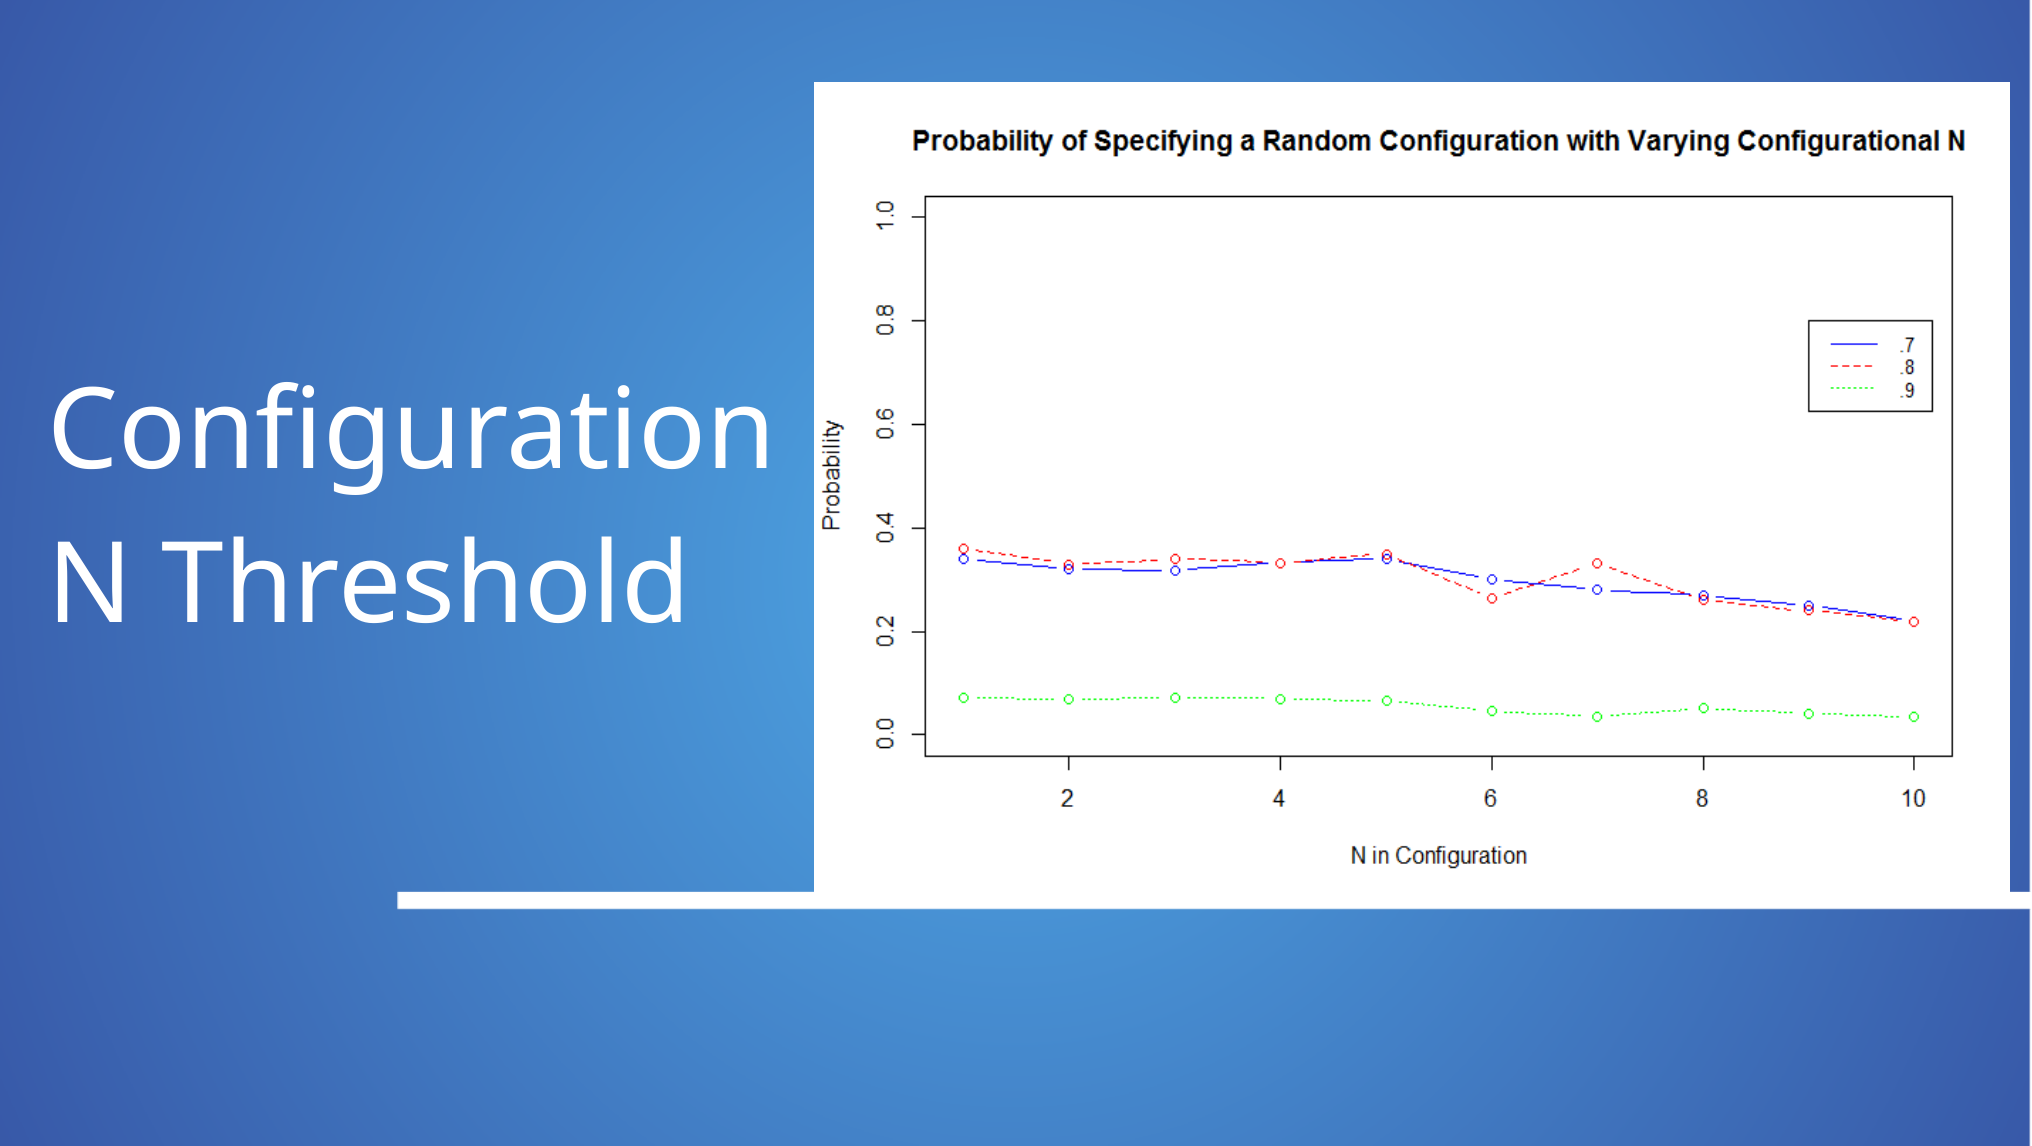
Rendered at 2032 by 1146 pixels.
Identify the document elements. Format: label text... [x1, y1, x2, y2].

title Configuration N Threshold [47, 141, 814, 863]
picture [0, 0, 2032, 1146]
